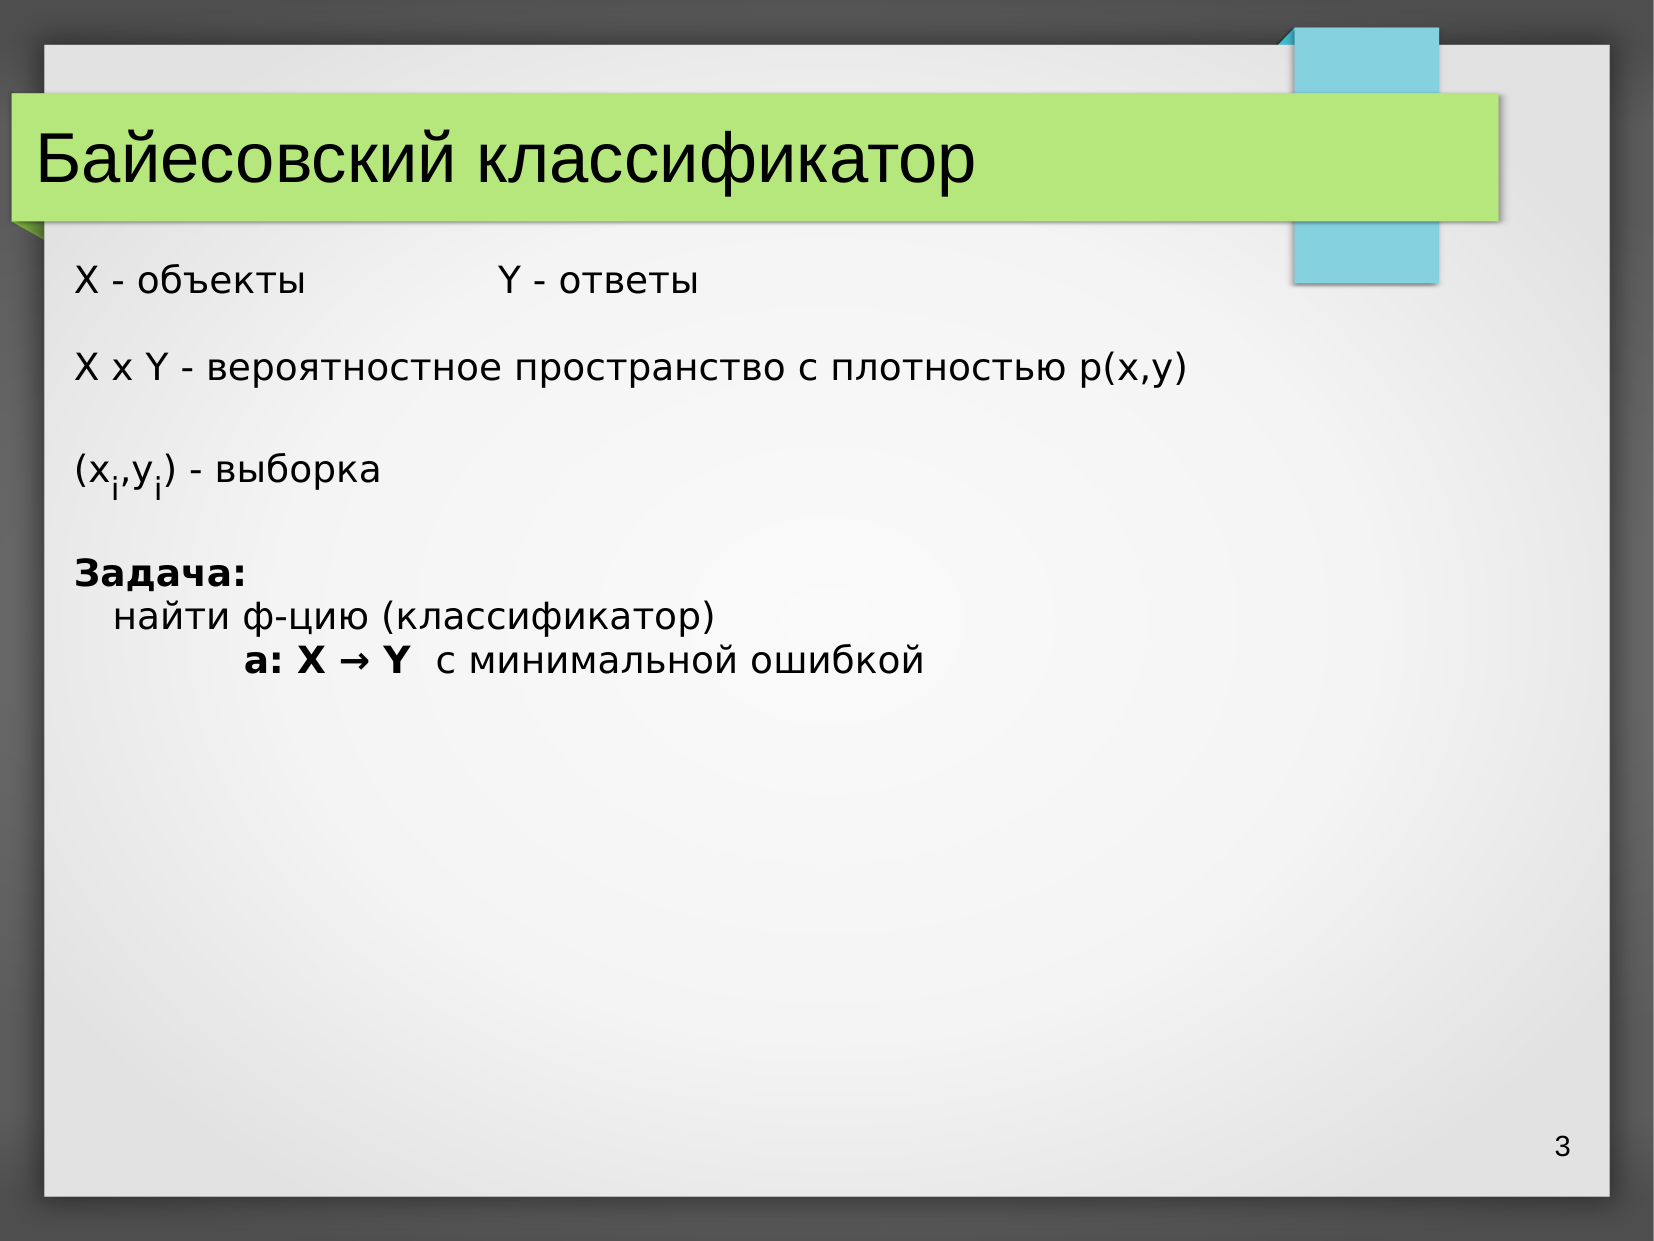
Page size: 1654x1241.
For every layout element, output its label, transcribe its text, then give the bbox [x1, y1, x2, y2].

text_box X - объекты Y - ответы X x Y - вероятностное пространство с плотностью p(x,y) (xi,yi) - выборка Задача: найти ф-цию (классификатор) a: X → Y с минимальной ошибкой [59, 251, 1583, 780]
picture [0, 0, 1654, 1241]
title Байесовский классификатор [35, 118, 1489, 199]
